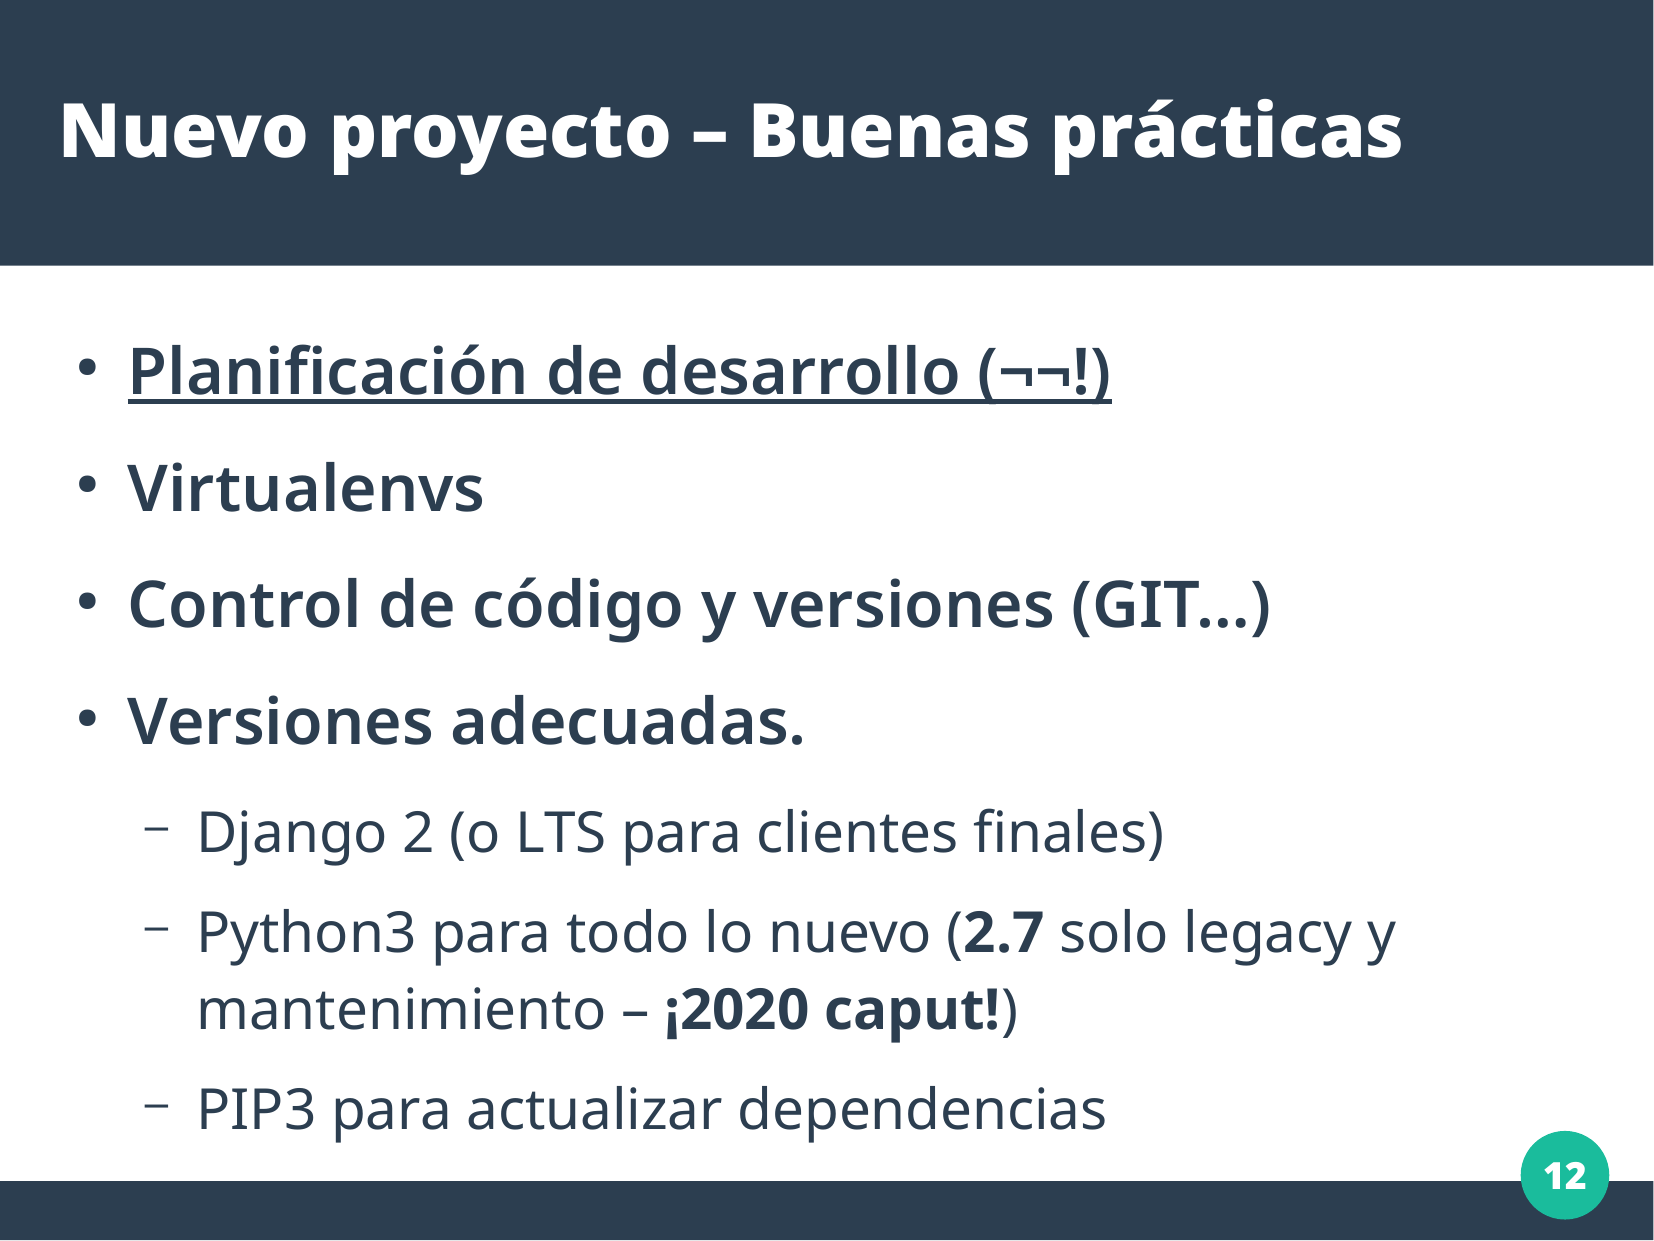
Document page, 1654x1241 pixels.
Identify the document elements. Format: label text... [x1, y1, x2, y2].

list Planificación de desarrollo (¬¬!) Virtualenvs Control de código y versiones (GIT…) Versiones adecuadas. Django 2 (o LTS para clientes finales) Python3 para todo lo nuevo (2.7 solo legacy y mantenimiento – ¡2020 caput!) PIP3 para actualizar dependencias [59, 324, 1595, 1152]
title Nuevo proyecto – Buenas prácticas [59, 49, 1595, 207]
